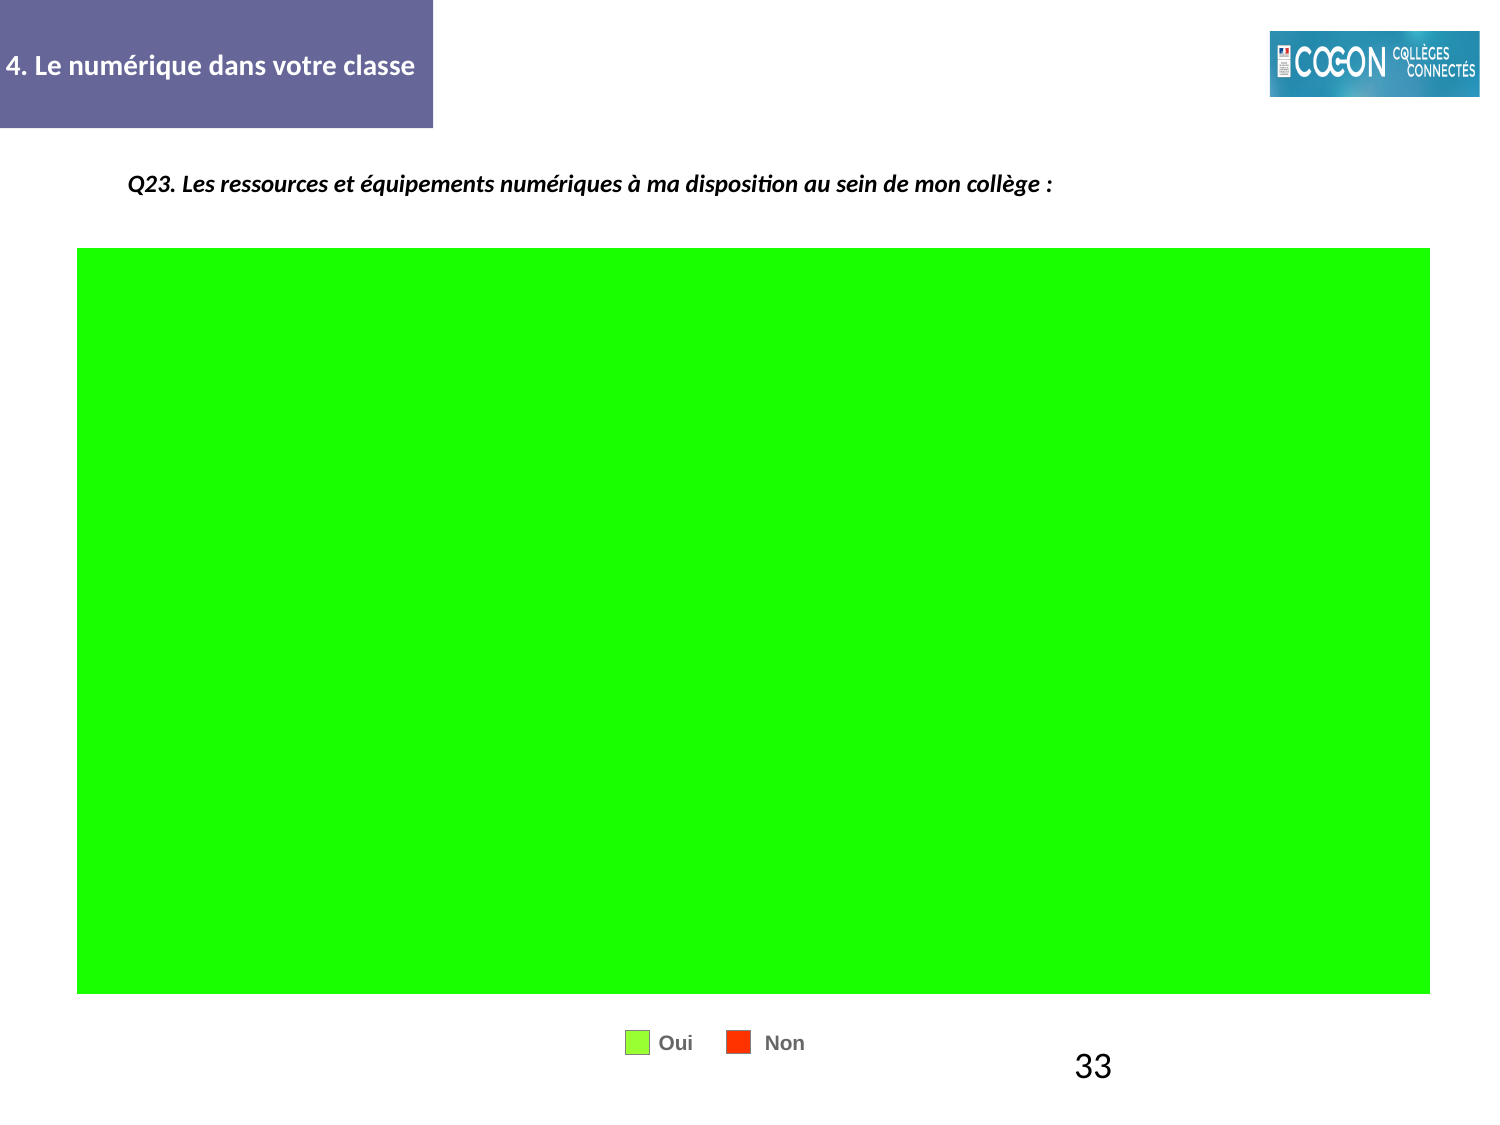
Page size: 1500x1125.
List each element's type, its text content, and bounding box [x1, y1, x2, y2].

text_box [625, 1030, 643, 1055]
text_box Non [750, 1024, 827, 1064]
text_box Oui [643, 1024, 721, 1064]
text_box [726, 1030, 750, 1054]
text_box <numéro> [1059, 1042, 1397, 1103]
text_box 4. Le numérique dans votre classe [0, 0, 434, 129]
text_box Q23. Les ressources et équipements numériques à ma disposition au sein de mon collège : [112, 166, 1407, 221]
picture [1269, 31, 1480, 97]
picture [77, 248, 1430, 994]
